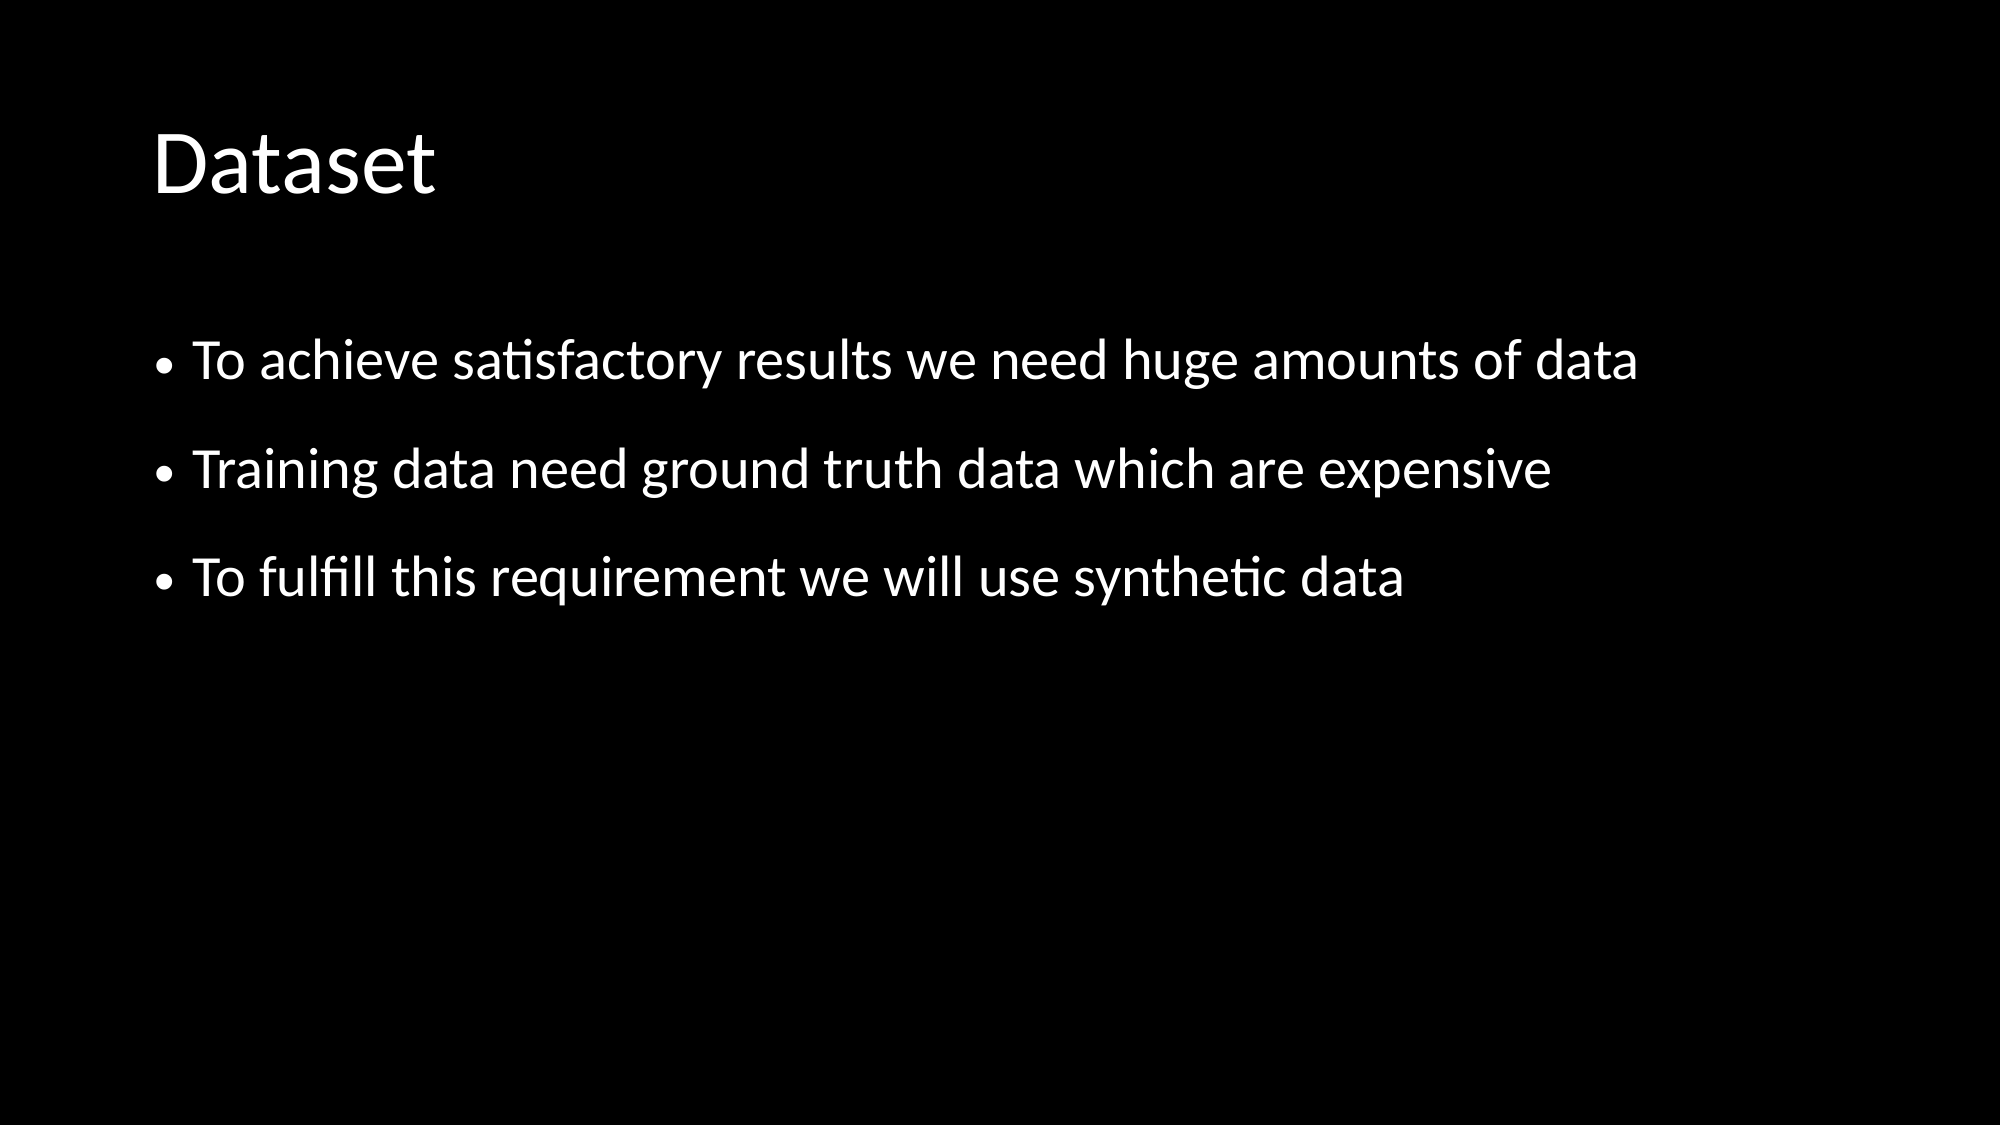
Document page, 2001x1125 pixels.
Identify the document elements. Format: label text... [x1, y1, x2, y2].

title Dataset [137, 59, 1863, 278]
list To achieve satisfactory results we need huge amounts of data Training data need ground truth data which are expensive To fulfill this requirement we will use synthetic data [137, 299, 1863, 1014]
